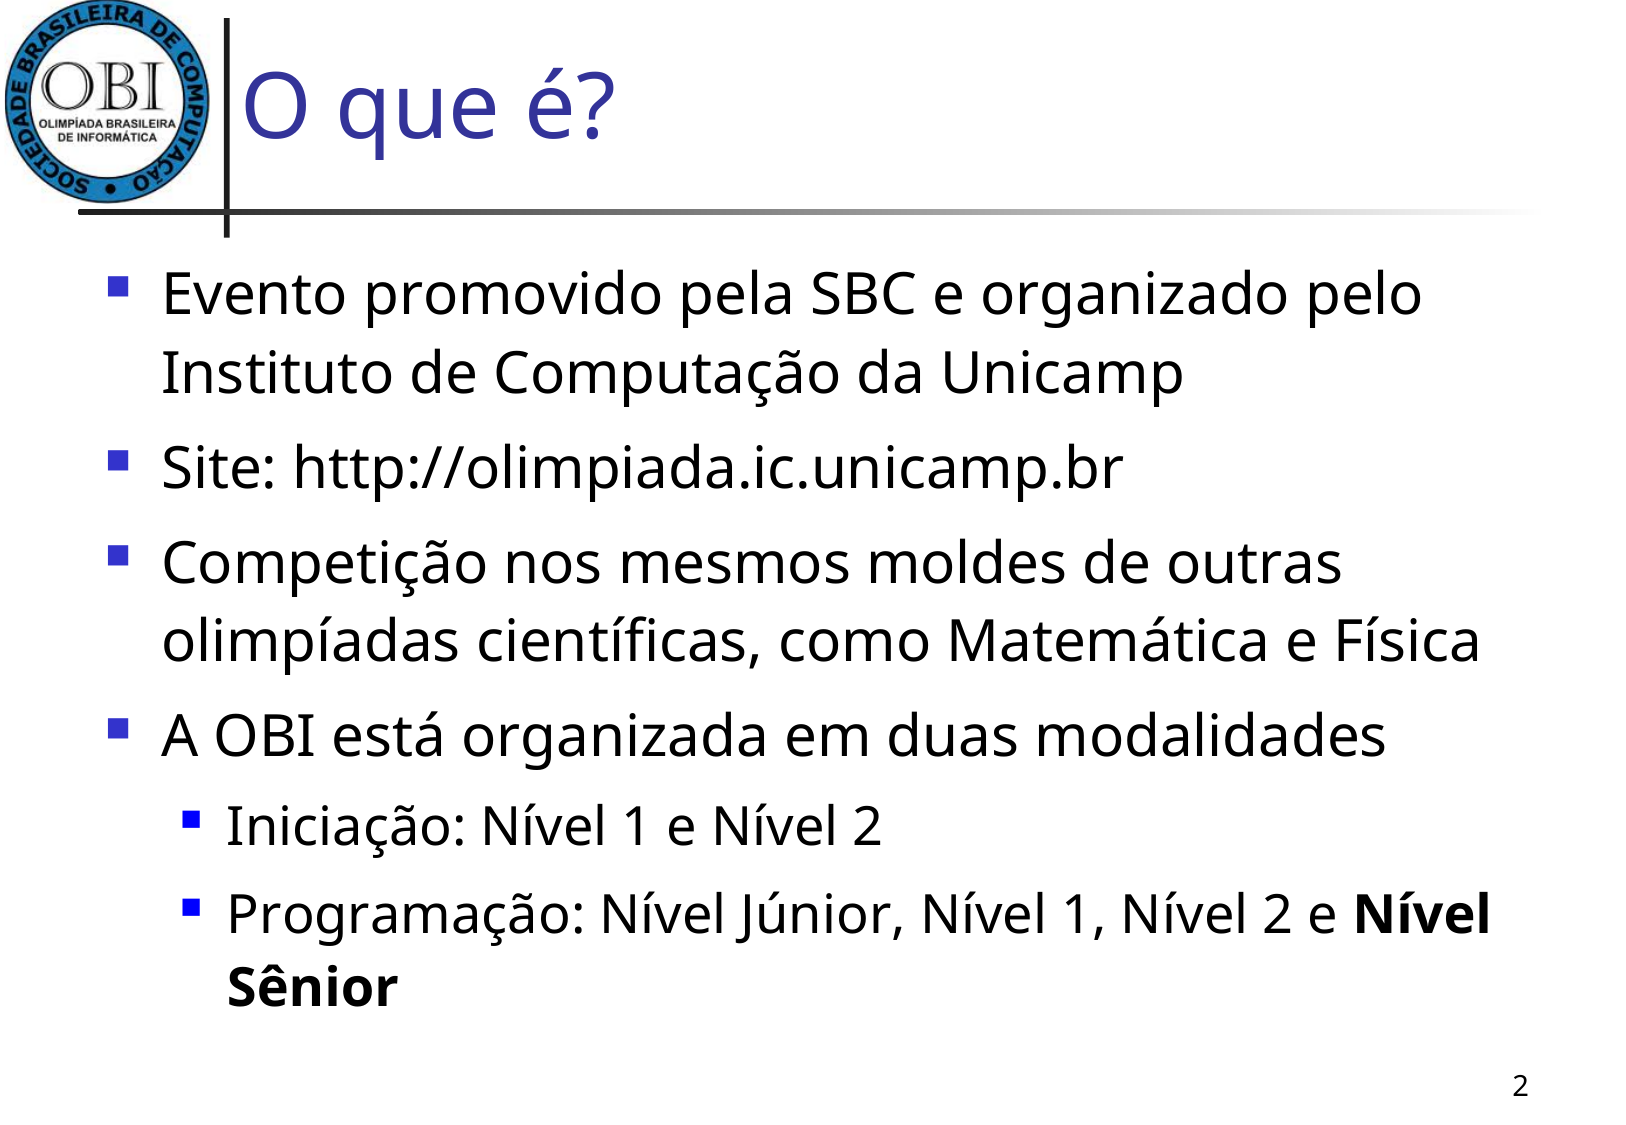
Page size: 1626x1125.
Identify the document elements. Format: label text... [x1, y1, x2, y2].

title O que é? [240, 0, 1538, 208]
list Evento promovido pela SBC e organizado pelo Instituto de Computação da Unicamp Site: http://olimpiada.ic.unicamp.br Competição nos mesmos moldes de outras olimpíadas científicas, como Matemática e Física A OBI está organizada em duas modalidades Iniciação: Nível 1 e Nível 2 Programação: Nível Júnior, Nível 1, Nível 2 e Nível Sênior [105, 252, 1538, 1071]
picture [4, 0, 211, 204]
